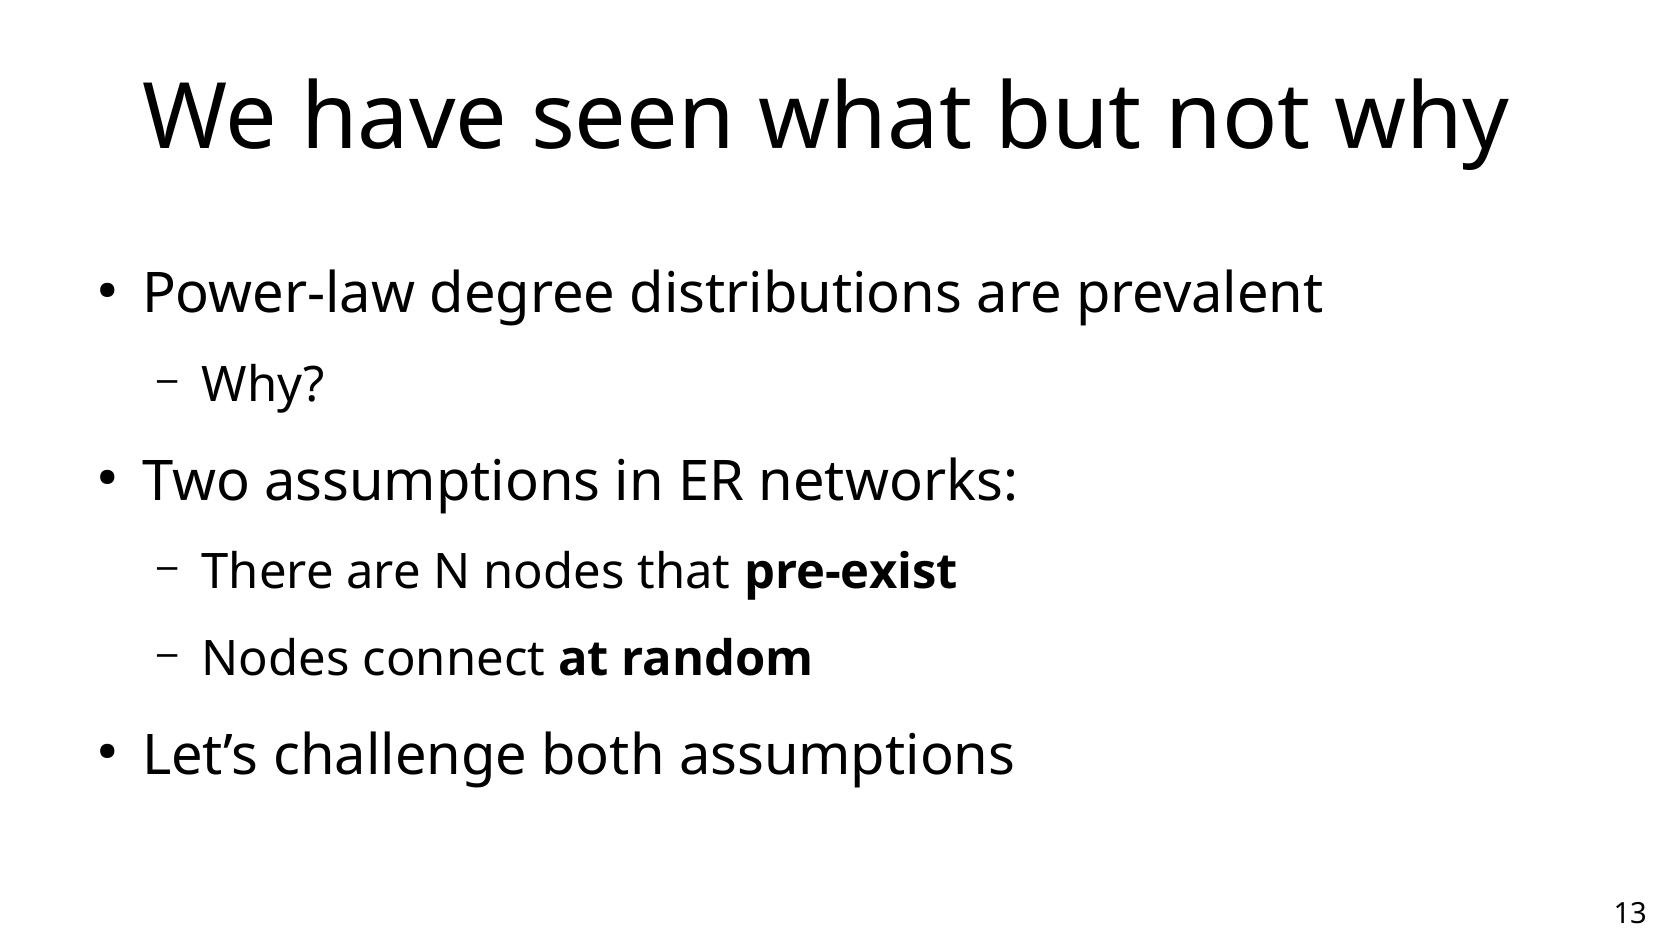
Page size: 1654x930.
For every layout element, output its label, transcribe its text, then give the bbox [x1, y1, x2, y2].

title We have seen what but not why [82, 1, 1571, 225]
list Power-law degree distributions are prevalent Why? Two assumptions in ER networks: There are N nodes that pre-exist Nodes connect at random Let’s challenge both assumptions [82, 252, 1571, 793]
